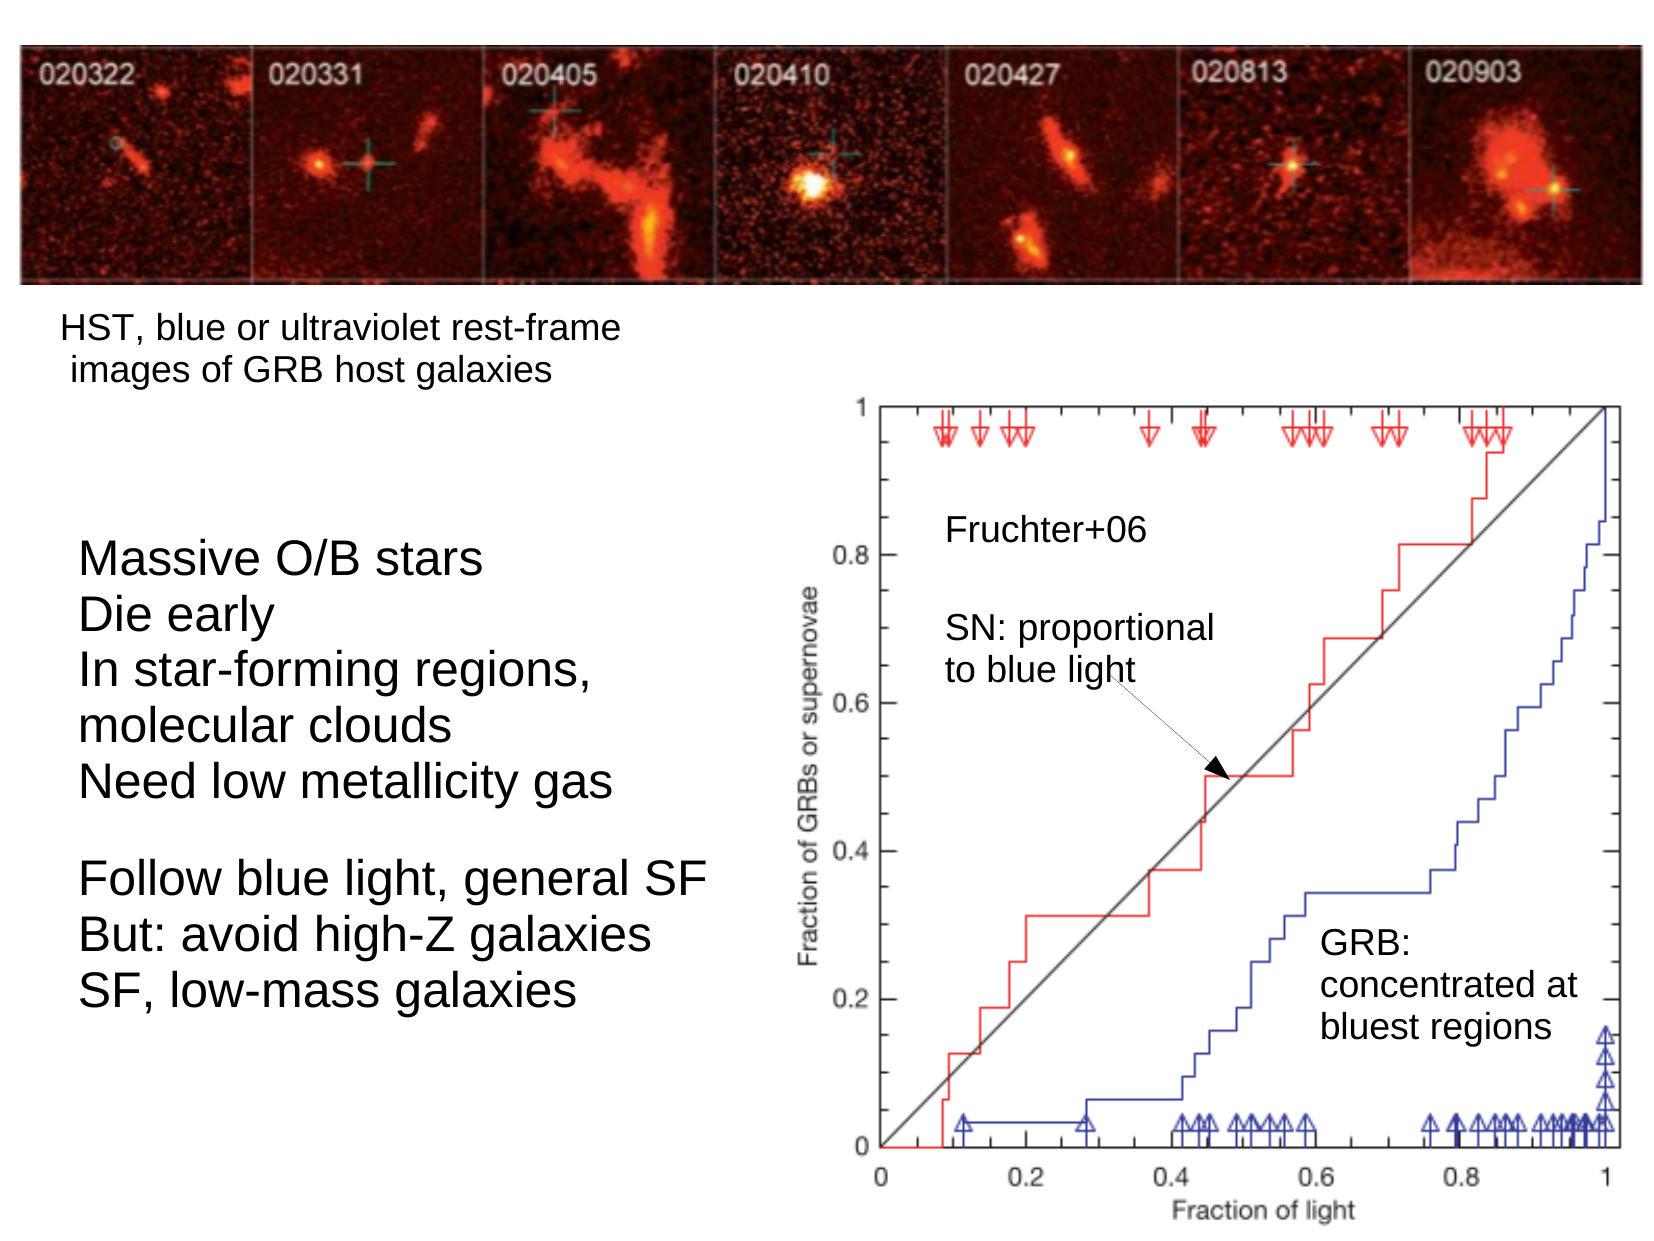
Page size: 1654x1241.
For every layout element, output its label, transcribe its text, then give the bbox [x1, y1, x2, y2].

text_box GRB: concentrated at bluest regions [1305, 915, 1606, 1059]
picture [14, 45, 1654, 286]
text_box SN: proportional to blue light [930, 600, 1231, 702]
text_box HST, blue or ultraviolet rest-frame images of GRB host galaxies [45, 300, 646, 402]
text_box Massive O/B stars Die early In star-forming regions, molecular clouds Need low metallicity gas Follow blue light, general SF But: avoid high-Z galaxies SF, low-mass galaxies [63, 523, 751, 1082]
picture [765, 379, 1632, 1241]
text_box Fruchter+06 [930, 501, 1396, 601]
